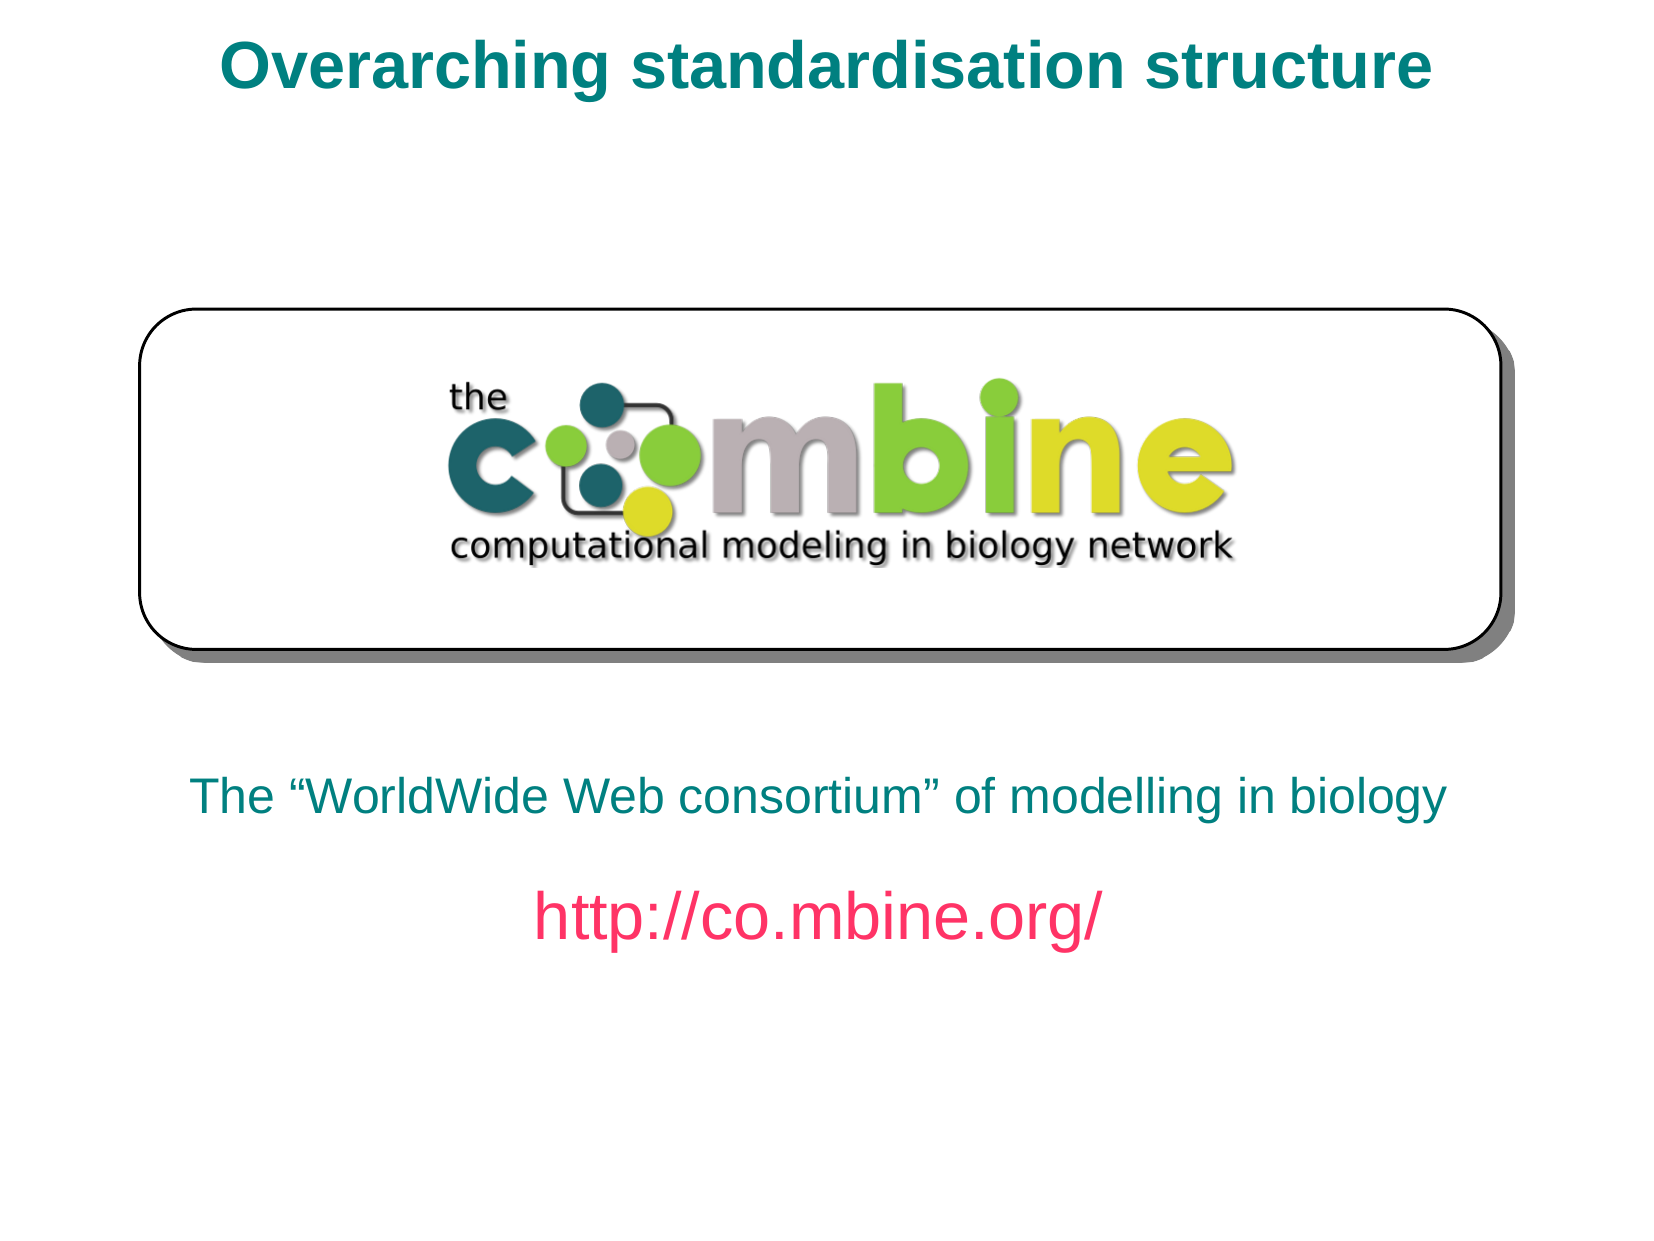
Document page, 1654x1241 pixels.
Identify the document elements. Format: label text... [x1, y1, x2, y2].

picture [432, 367, 1242, 568]
title The “WorldWide Web consortium” of modelling in biology http://co.mbine.org/ [74, 545, 1563, 955]
title Overarching standardisation structure [82, 2, 1571, 129]
text_box [139, 309, 1501, 545]
